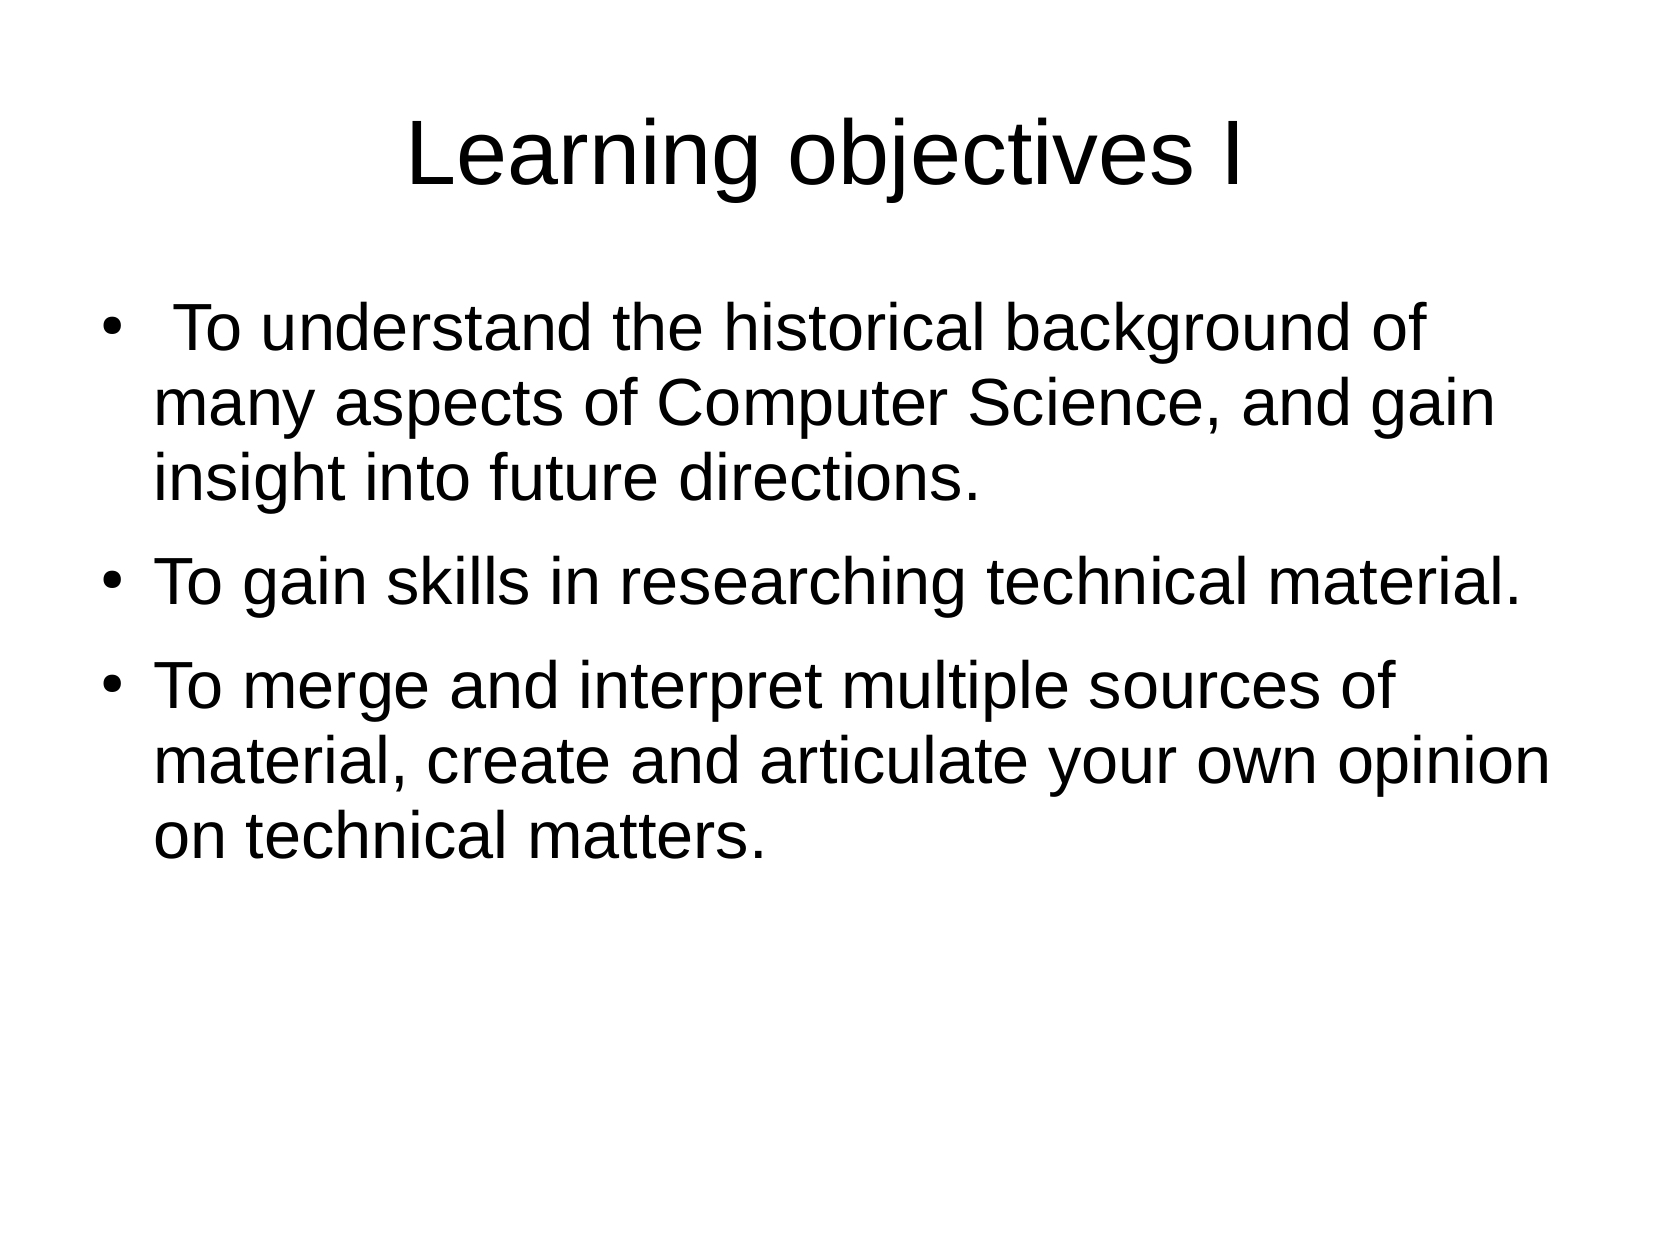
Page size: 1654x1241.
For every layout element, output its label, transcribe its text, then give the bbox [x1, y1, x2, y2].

list To understand the historical background of many aspects of Computer Science, and gain insight into future directions. To gain skills in researching technical material. To merge and interpret multiple sources of material, create and articulate your own opinion on technical matters. [82, 290, 1571, 1010]
title Learning objectives I [82, 49, 1571, 257]
